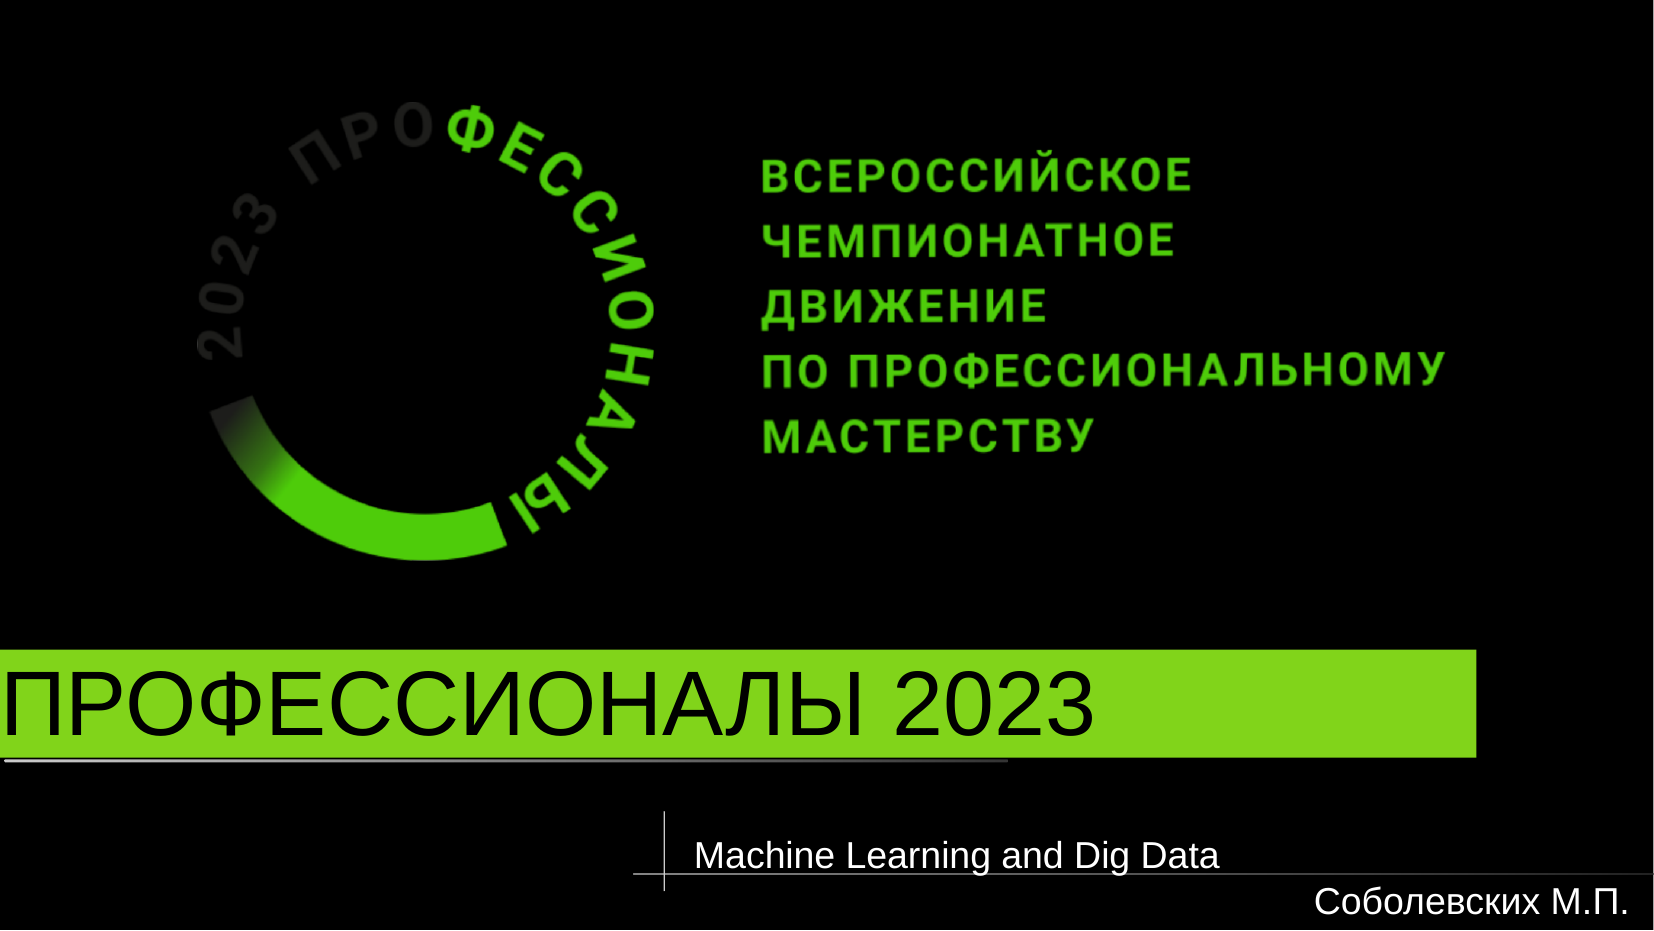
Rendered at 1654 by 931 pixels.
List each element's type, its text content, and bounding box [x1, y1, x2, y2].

title ПРОФЕССИОНАЛЫ 2023 [0, 649, 1477, 758]
text_box Соболевских М.П. [1299, 884, 1654, 931]
text_box Machine Learning and Dig Data [679, 826, 1654, 884]
picture [195, 96, 1446, 562]
